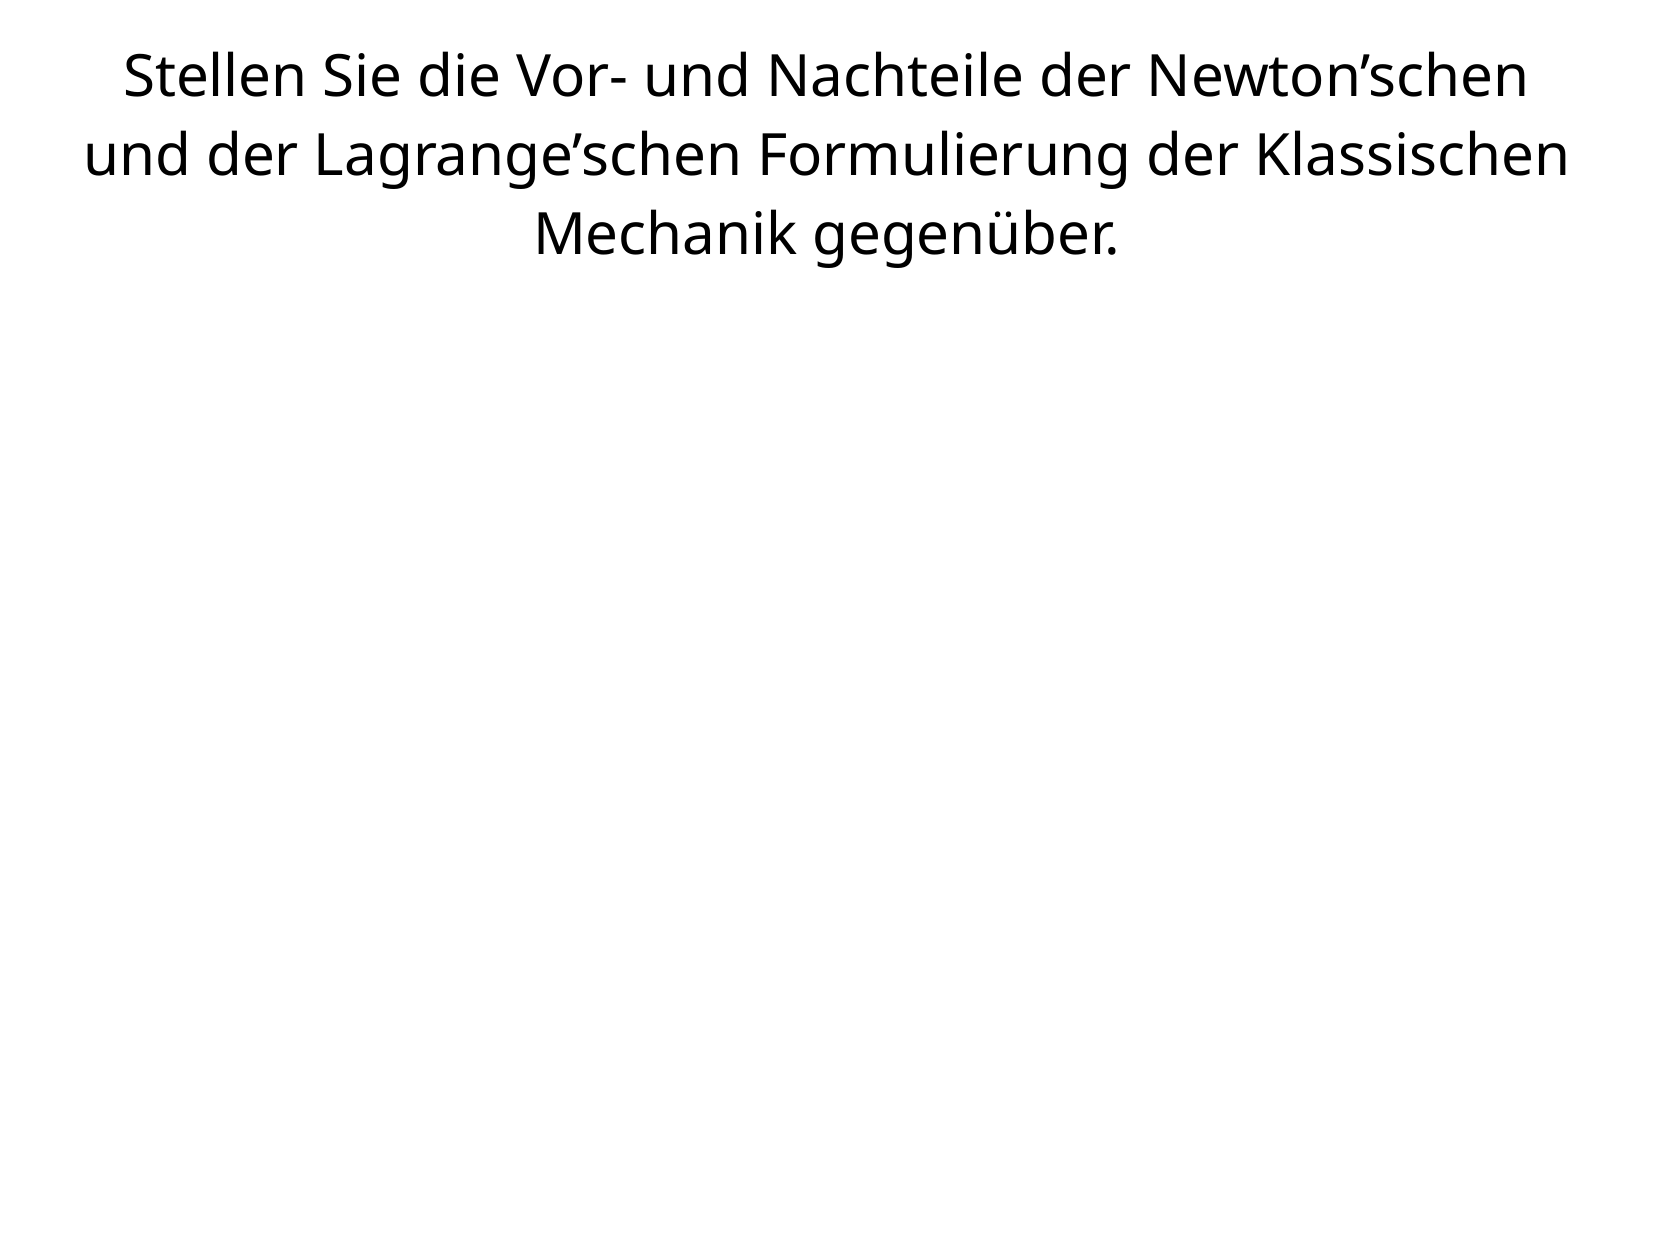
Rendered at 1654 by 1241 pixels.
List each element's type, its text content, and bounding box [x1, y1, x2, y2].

title Stellen Sie die Vor- und Nachteile der Newton’schen und der Lagrange’schen Formulierung der Klassischen Mechanik gegenüber. [82, 13, 1571, 293]
